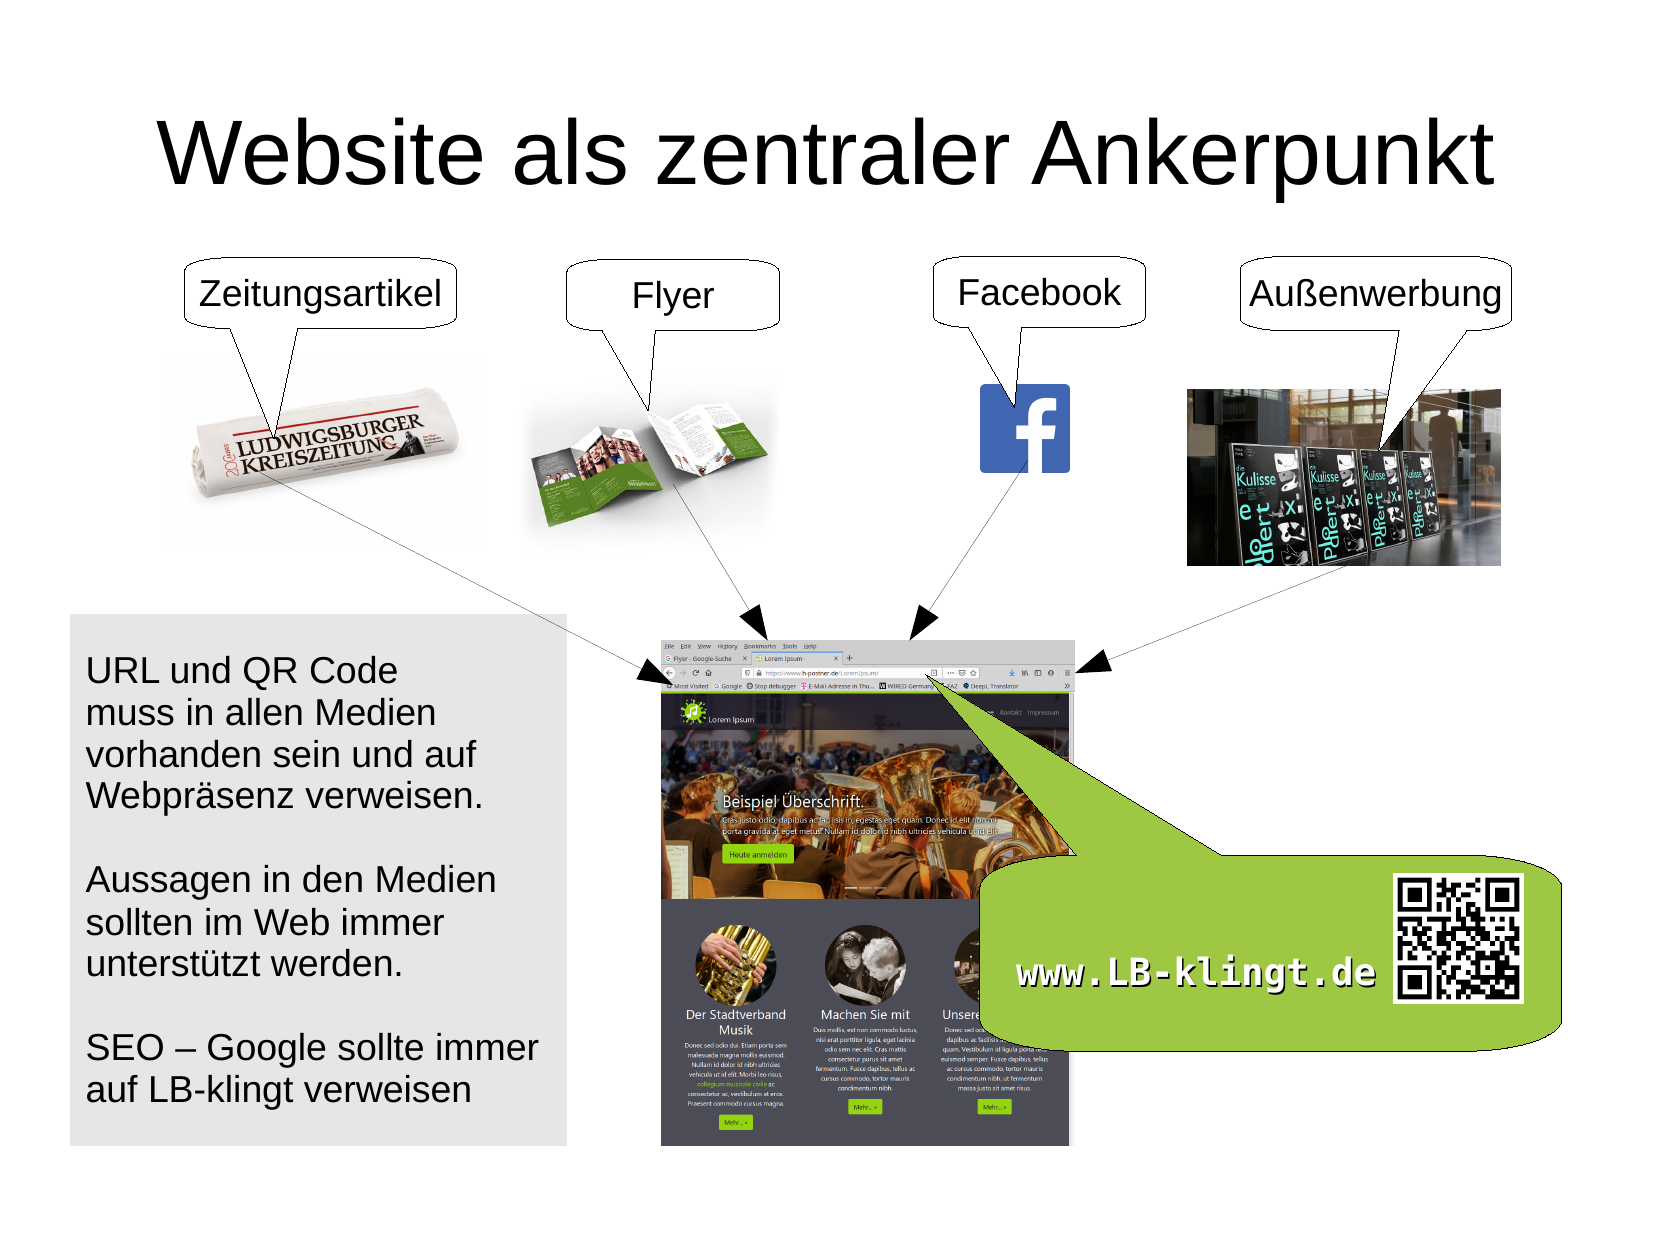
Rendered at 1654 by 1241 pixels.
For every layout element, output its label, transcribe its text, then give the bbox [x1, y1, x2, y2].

title Website als zentraler Ankerpunkt [82, 49, 1571, 257]
text_box Zeitungsartikel [184, 257, 457, 439]
picture [661, 640, 1075, 1146]
text_box Flyer [566, 259, 780, 411]
picture [519, 366, 780, 561]
picture [980, 384, 1070, 473]
text_box Facebook [933, 256, 1146, 408]
text_box URL und QR Code muss in allen Medien vorhanden sein und auf Webpräsenz verweisen. Aussagen in den Medien sollten im Web immer unterstützt werden. SEO – Google sollte immer auf LB-klingt verweisen [70, 614, 567, 1146]
text_box Außenwerbung [1240, 256, 1512, 452]
text_box www.LB-klingt.de [925, 674, 1562, 1052]
picture [165, 354, 485, 546]
picture [1393, 873, 1524, 1004]
picture [1187, 389, 1501, 566]
